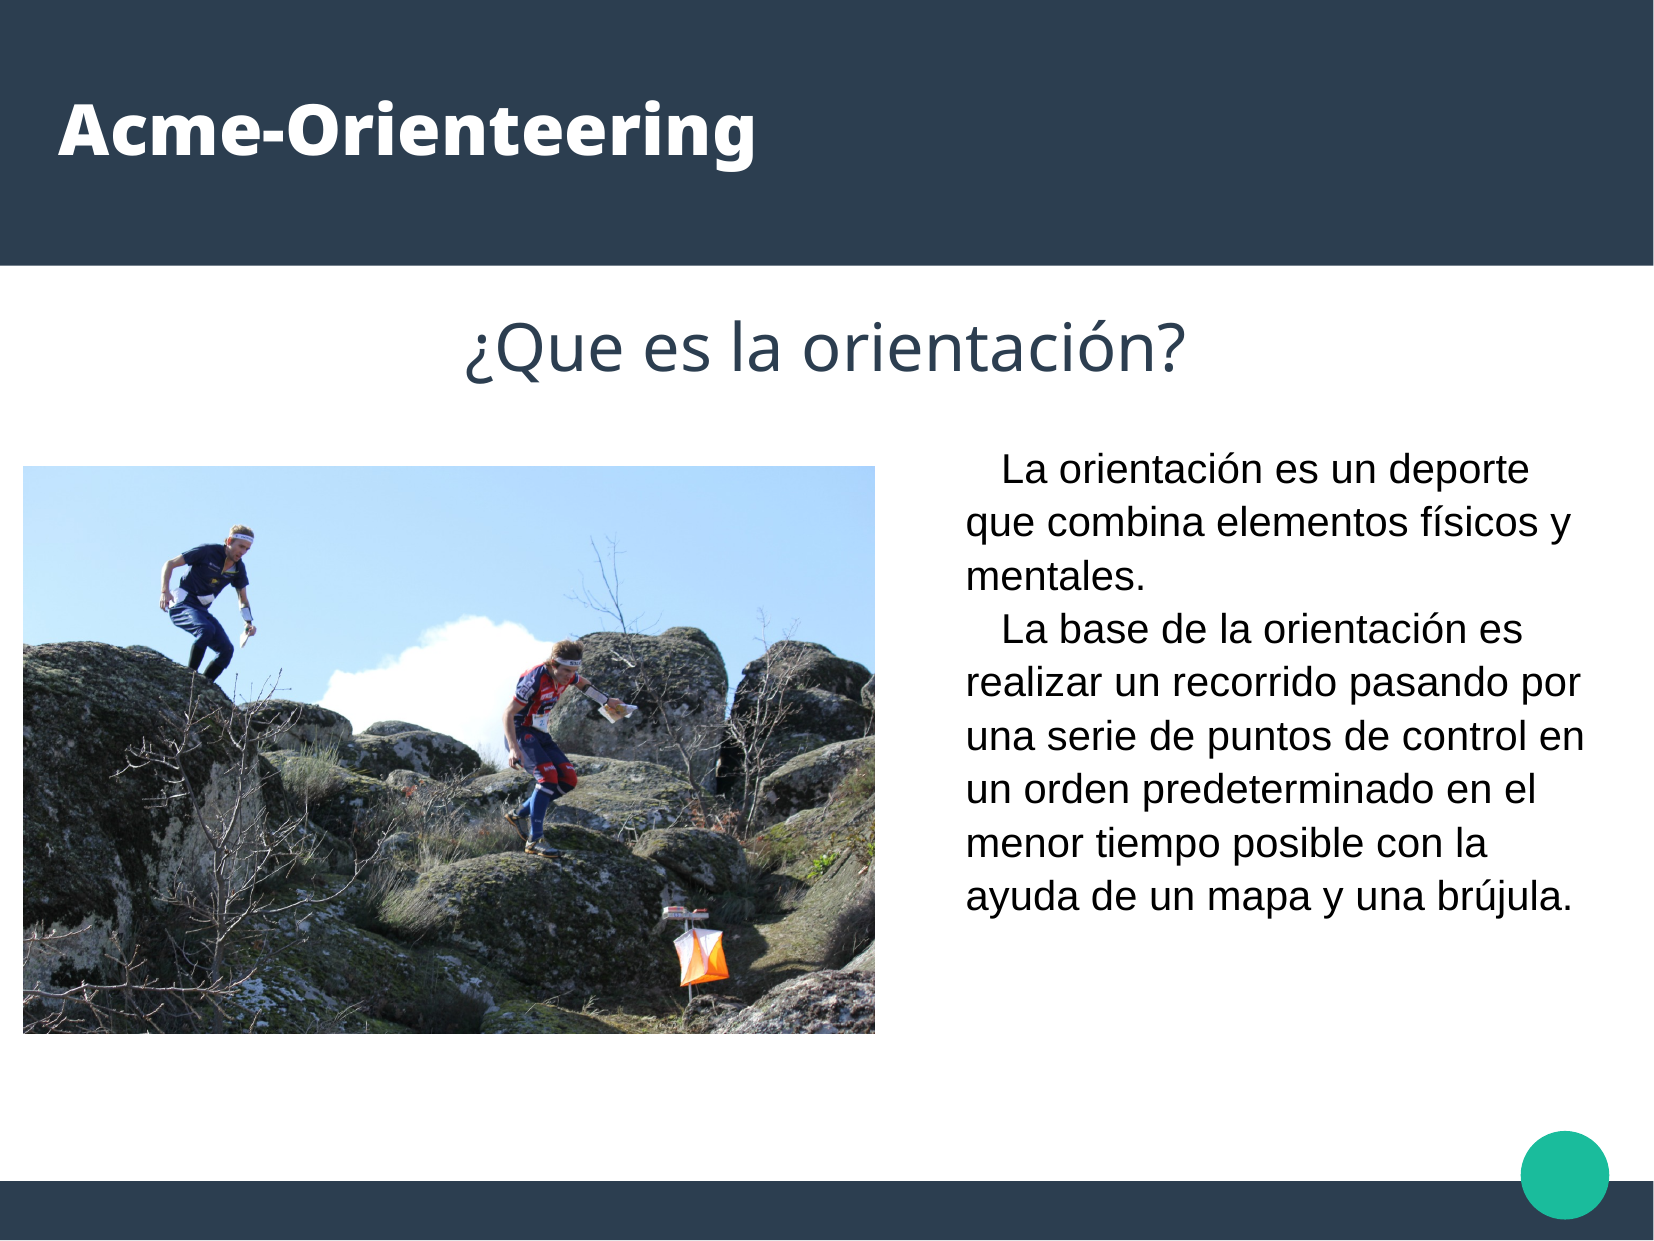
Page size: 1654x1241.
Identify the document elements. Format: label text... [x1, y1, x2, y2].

text_box La orientación es un deporte que combina elementos físicos y mentales. La base de la orientación es realizar un recorrido pasando por una serie de puntos de control en un orden predeterminado en el menor tiempo posible con la ayuda de un mapa y una brújula. [950, 431, 1619, 1063]
title Acme-Orienteering [59, 49, 1595, 207]
subtitle ¿Que es la orientación? [59, 289, 1595, 402]
picture [23, 466, 875, 1034]
